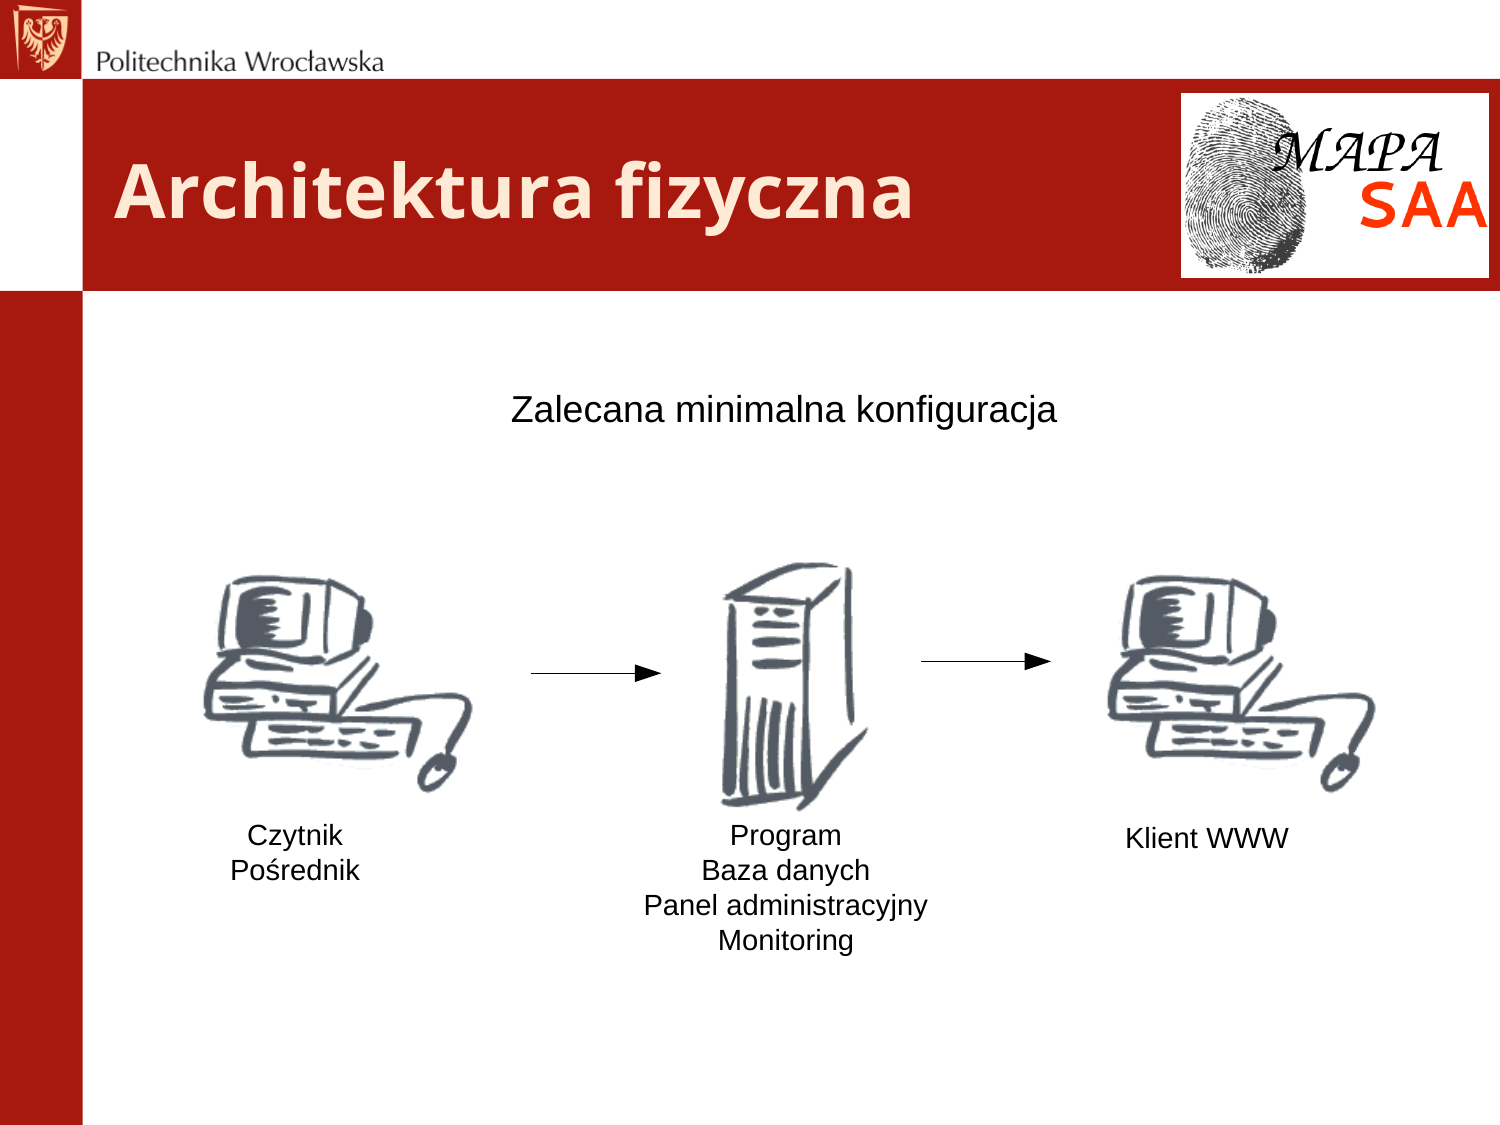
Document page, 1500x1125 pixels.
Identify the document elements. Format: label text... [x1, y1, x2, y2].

text_box Program Baza danych Panel administracyjny Monitoring [628, 809, 945, 964]
picture [201, 566, 479, 810]
text_box Klient WWW [1110, 812, 1305, 863]
picture [710, 552, 875, 809]
text_box Czytnik Pośrednik [215, 809, 376, 894]
picture [0, 0, 384, 79]
picture [1105, 566, 1382, 810]
title Architektura fizyczna [100, 90, 1483, 287]
picture [1181, 93, 1489, 278]
text_box Zalecana minimalna konfiguracja [496, 377, 1076, 438]
